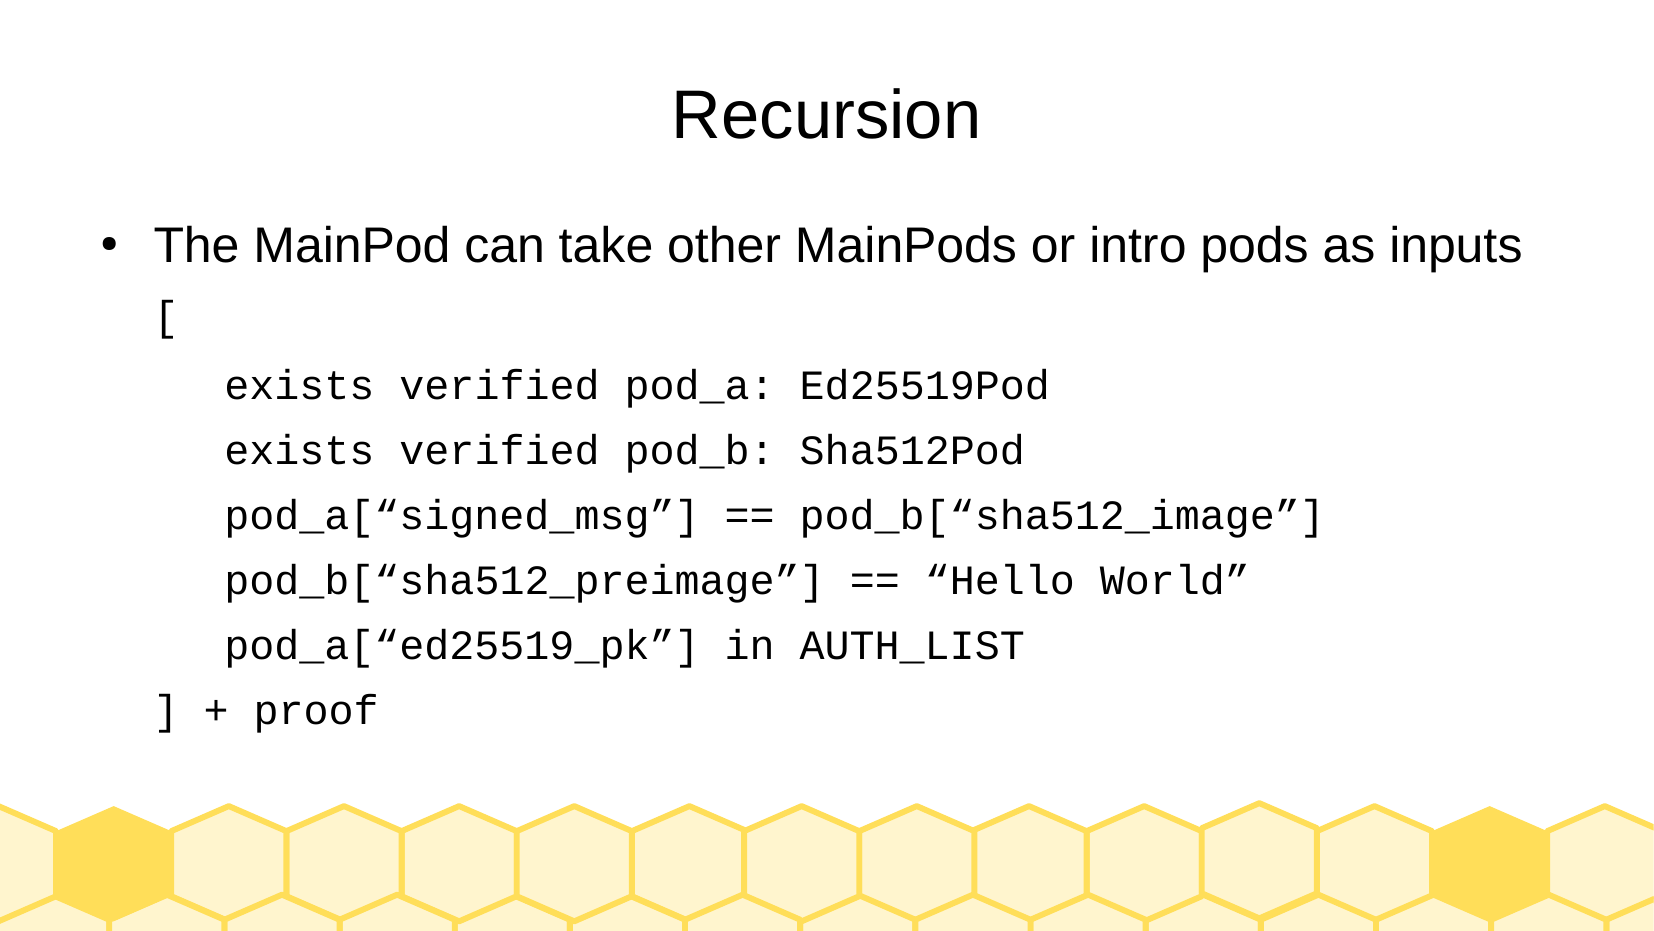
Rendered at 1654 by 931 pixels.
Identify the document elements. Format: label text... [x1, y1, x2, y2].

list The MainPod can take other MainPods or intro pods as inputs [ exists verified pod_a: Ed25519Pod exists verified pod_b: Sha512Pod pod_a[“signed_msg”] == pod_b[“sha512_image”] pod_b[“sha512_preimage”] == “Hello World” pod_a[“ed25519_pk”] in AUTH_LIST ] + proof [82, 217, 1571, 758]
title Recursion [82, 37, 1571, 193]
